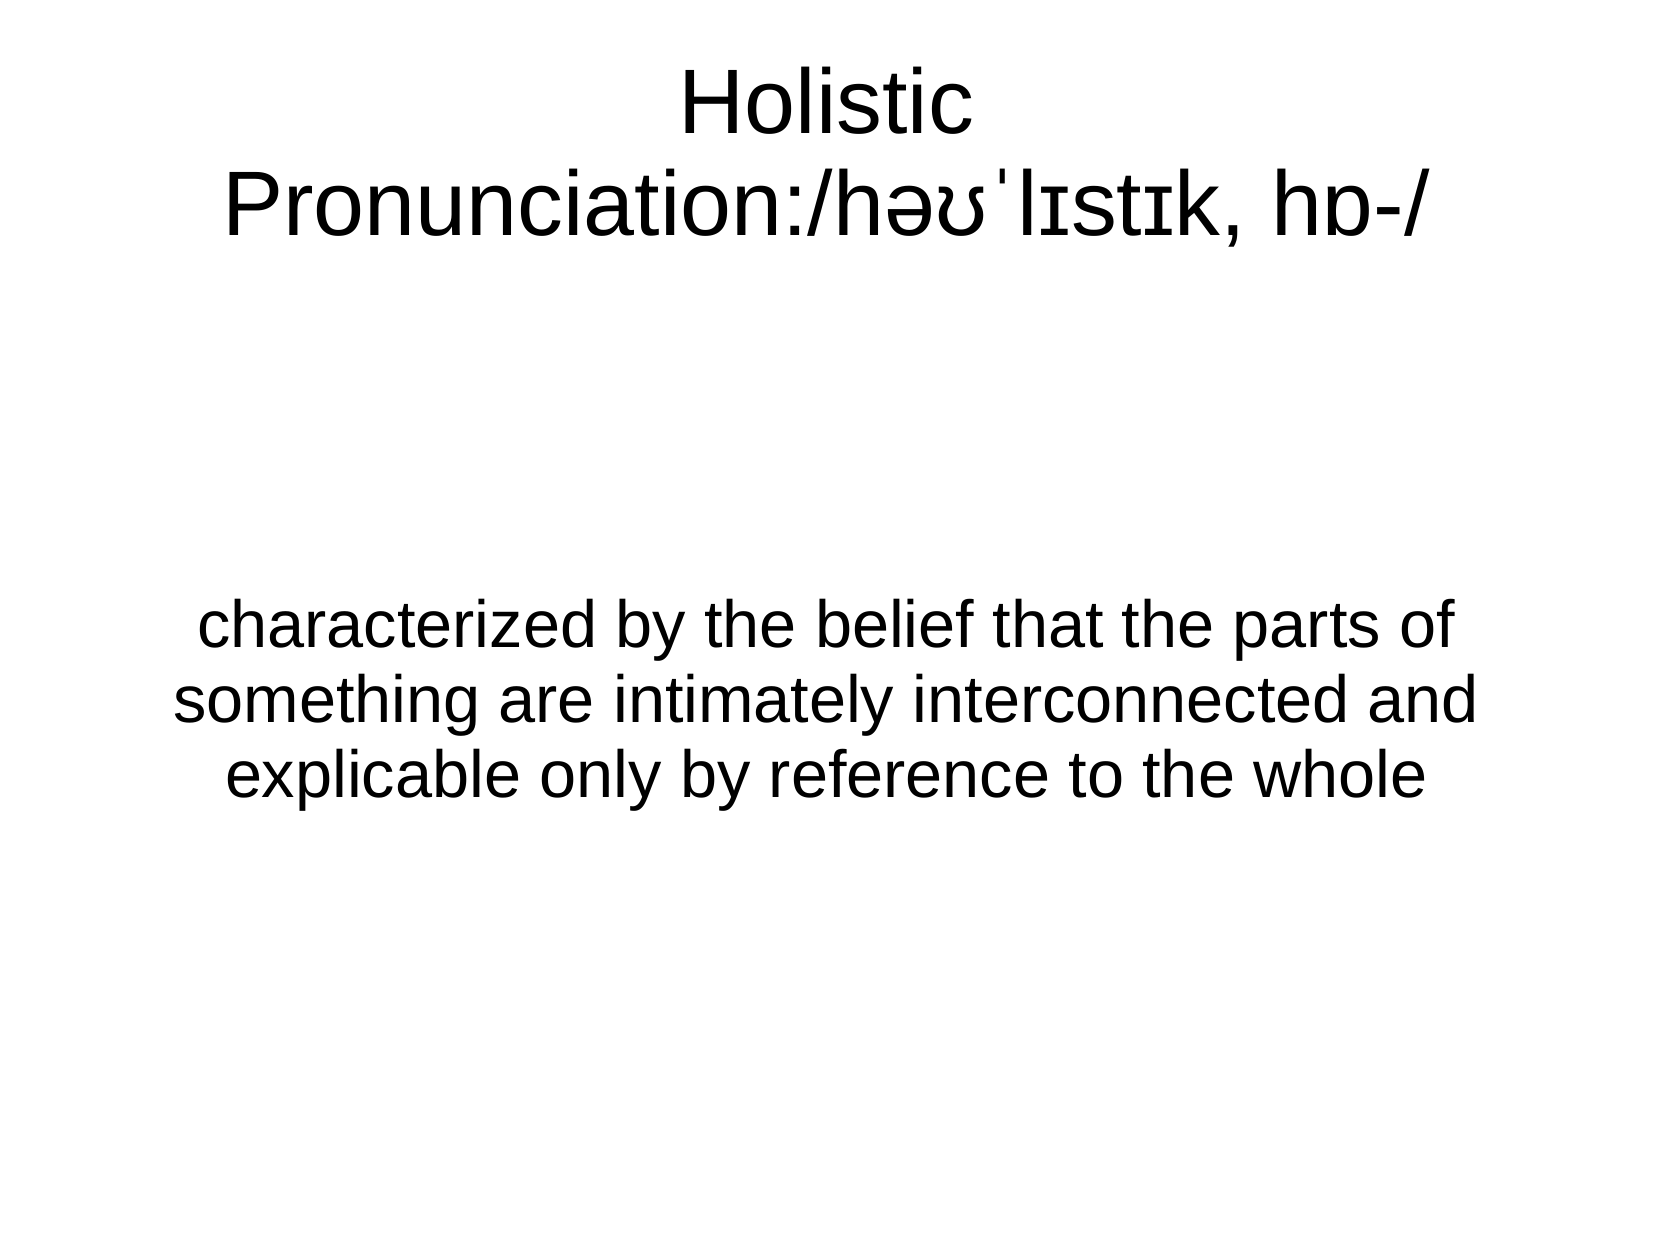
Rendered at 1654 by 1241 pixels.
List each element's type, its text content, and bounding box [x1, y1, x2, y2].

title Holistic Pronunciation:/həʊˈlɪstɪk, hɒ-/ [82, 49, 1571, 257]
subtitle characterized by the belief that the parts of something are intimately interconnected and explicable only by reference to the whole [82, 290, 1571, 1109]
